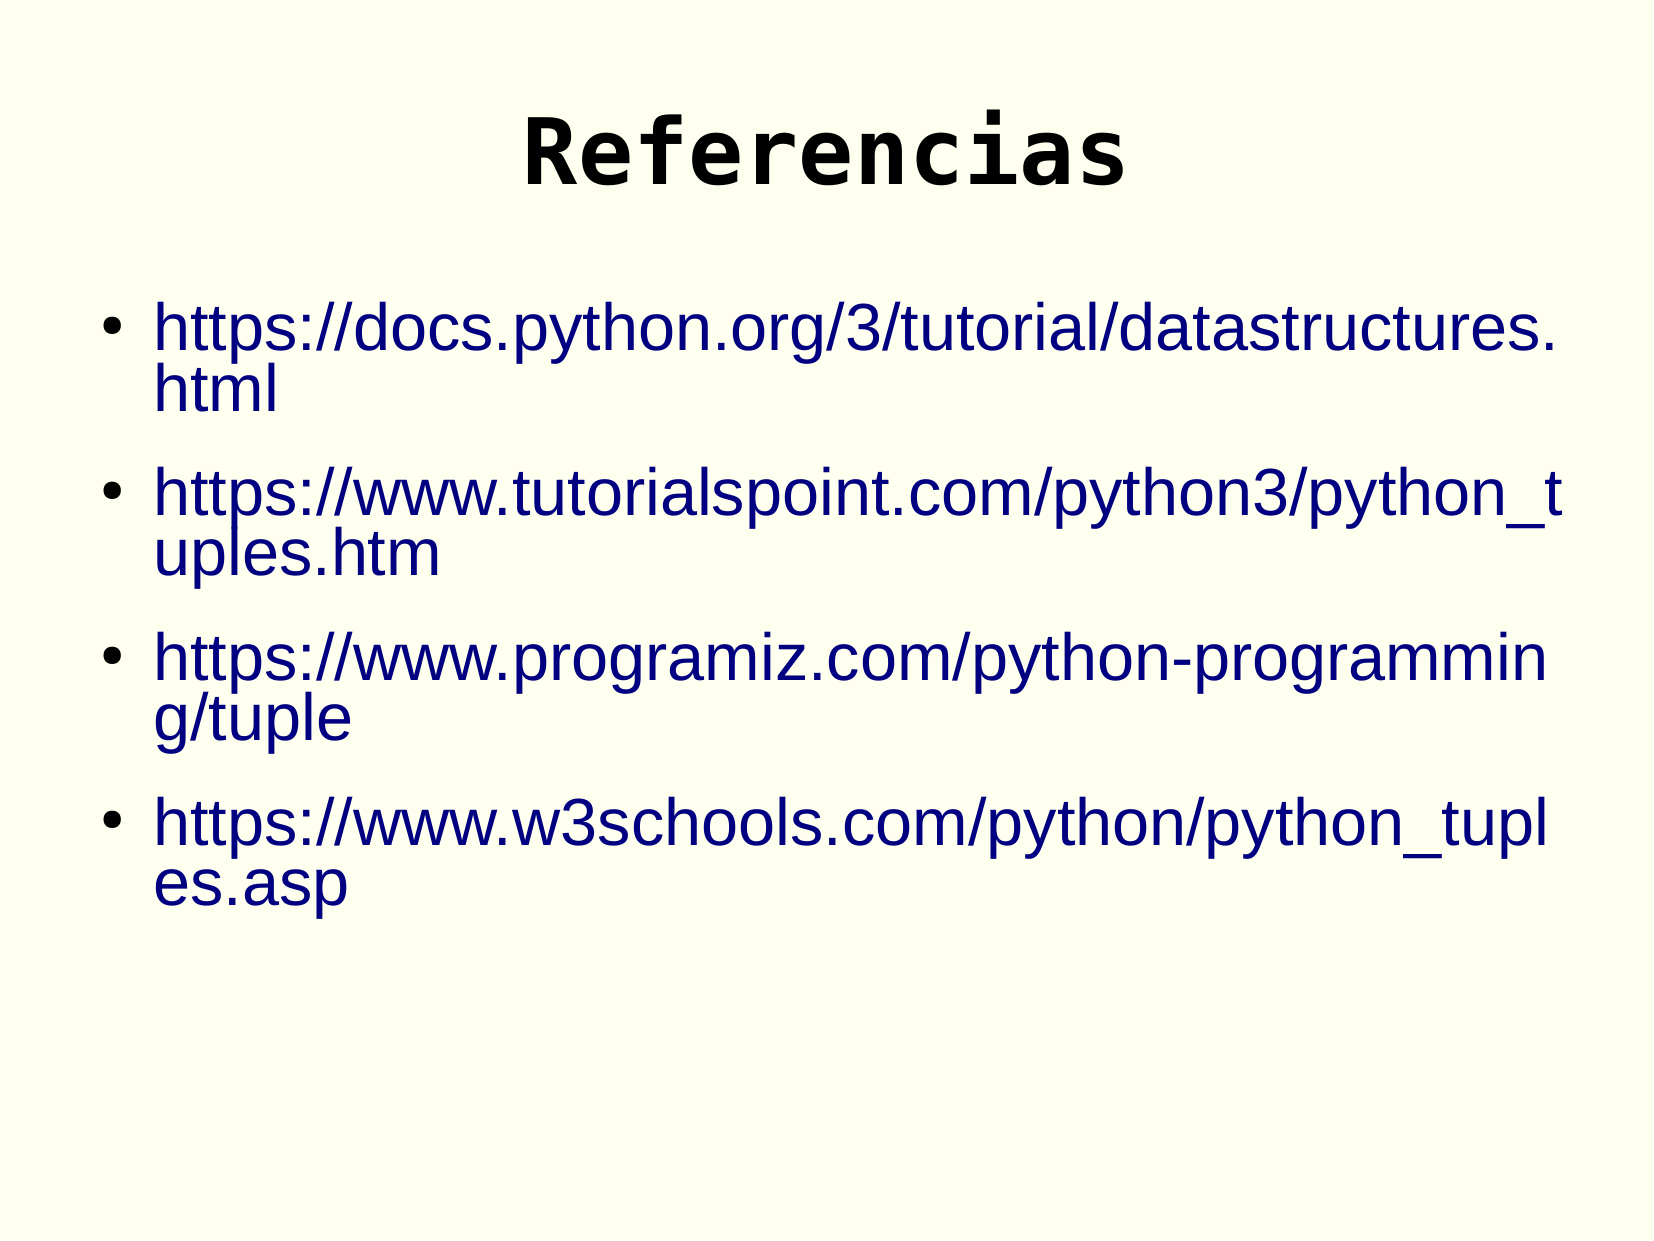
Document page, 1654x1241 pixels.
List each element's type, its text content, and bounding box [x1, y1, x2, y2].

list https://docs.python.org/3/tutorial/datastructures.html https://www.tutorialspoint.com/python3/python_tuples.htm https://www.programiz.com/python-programming/tuple https://www.w3schools.com/python/python_tuples.asp [82, 290, 1571, 1010]
title Referencias [82, 49, 1571, 257]
